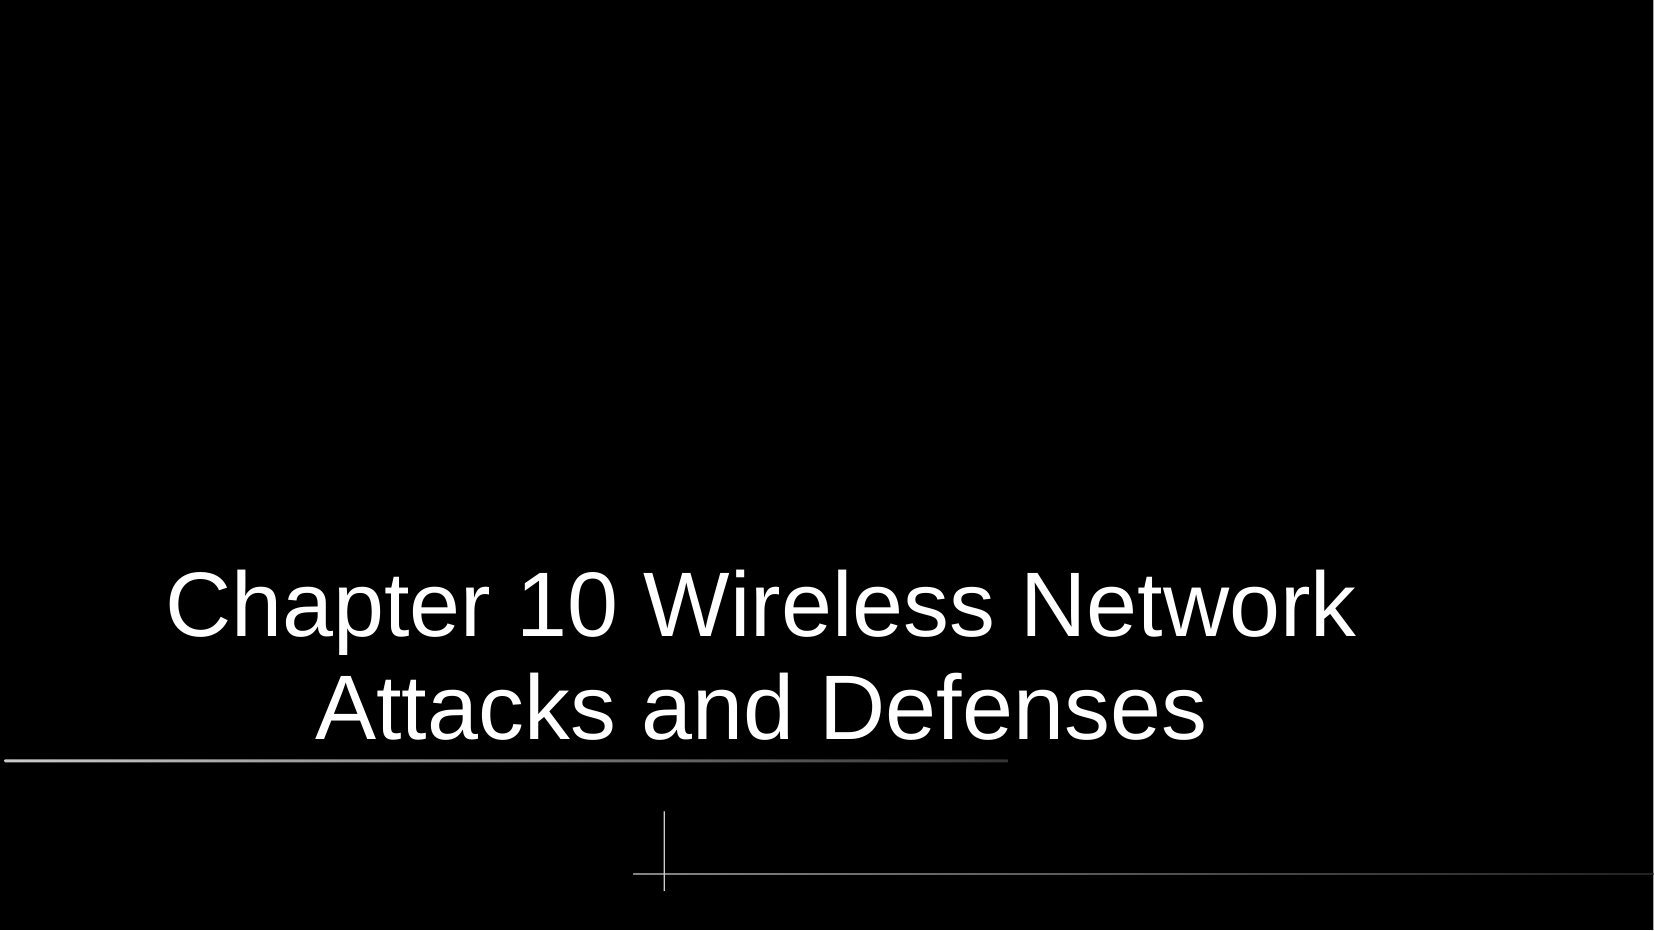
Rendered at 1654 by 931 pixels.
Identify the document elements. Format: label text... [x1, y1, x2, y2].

title Chapter 10 Wireless Network Attacks and Defenses [23, 553, 1501, 759]
